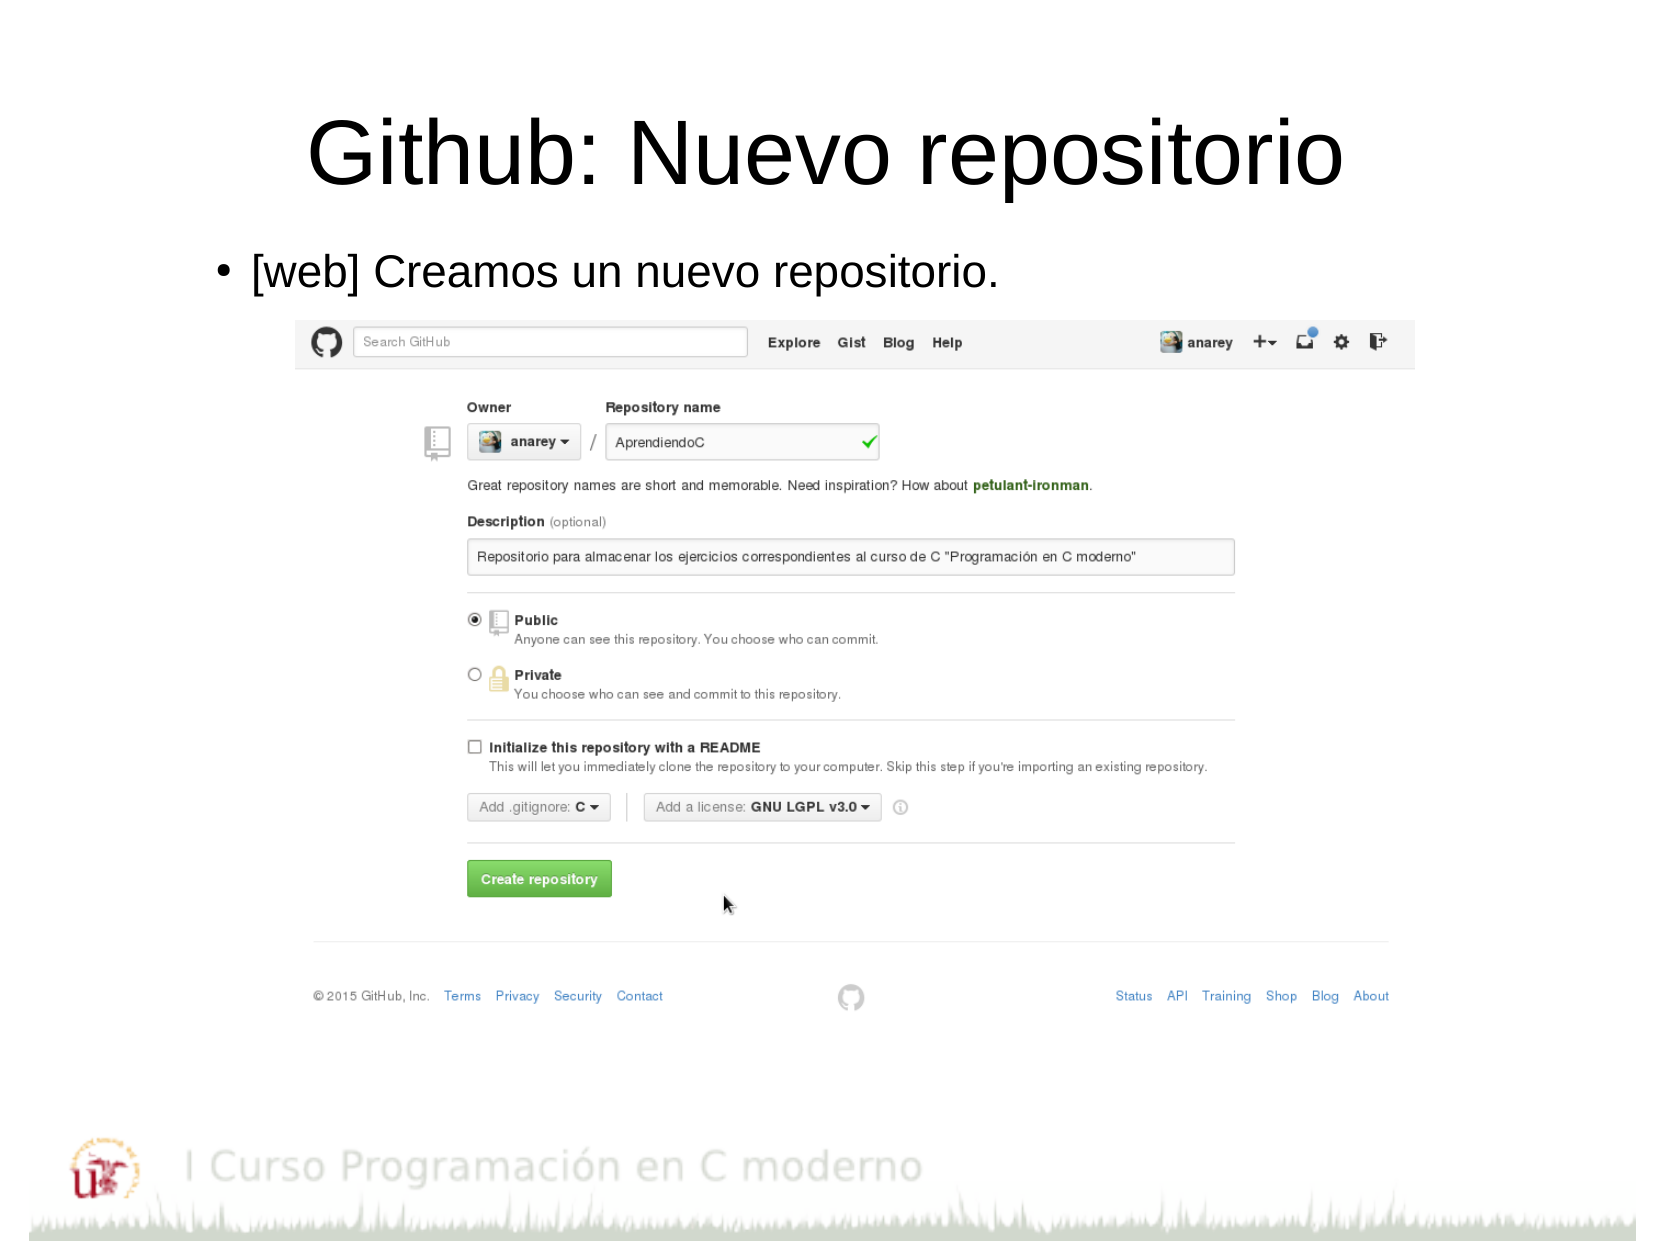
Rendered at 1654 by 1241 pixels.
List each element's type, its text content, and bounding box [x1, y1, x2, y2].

text_box [web] Creamos un nuevo repositorio. [200, 238, 1015, 305]
picture [29, 1133, 1636, 1241]
title Github: Nuevo repositorio [82, 49, 1571, 257]
picture [295, 320, 1415, 1040]
